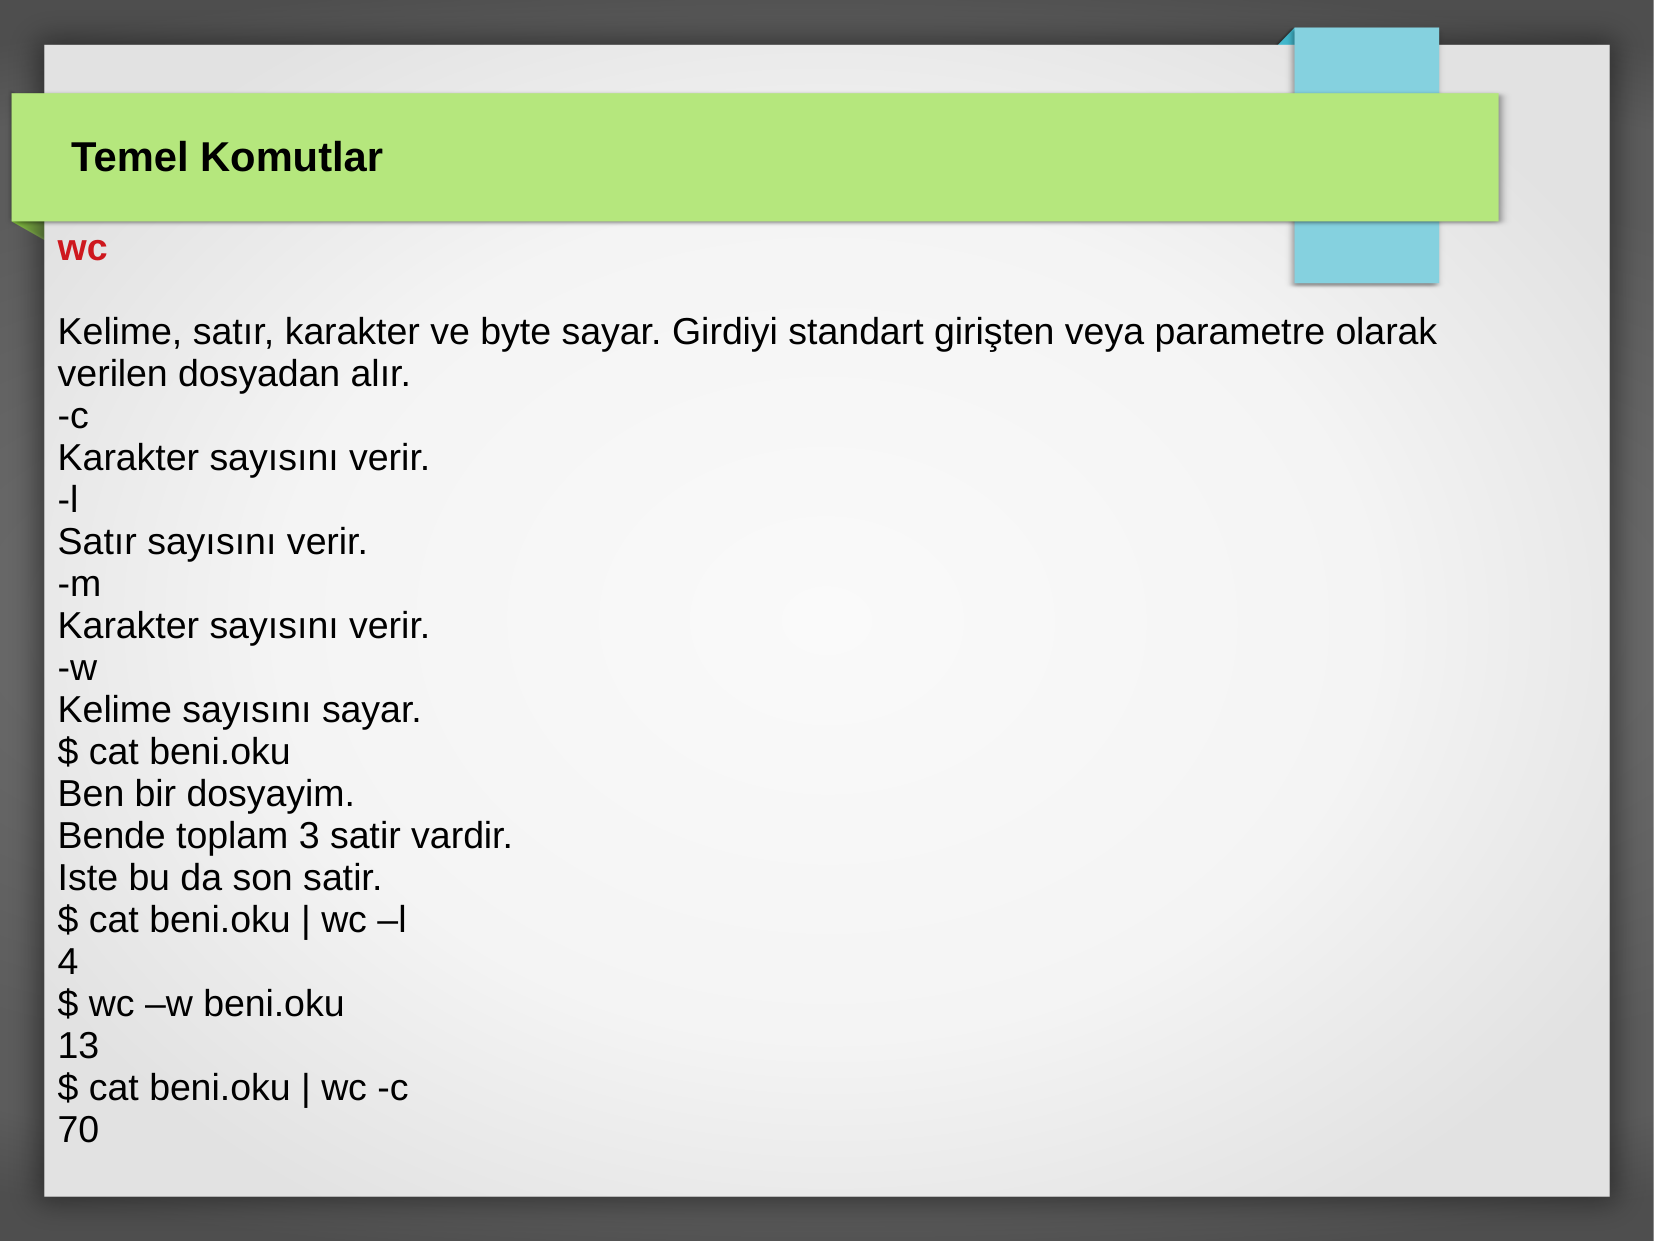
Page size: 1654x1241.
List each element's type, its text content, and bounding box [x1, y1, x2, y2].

text_box wc Kelime, satır, karakter ve byte sayar. Girdiyi standart girişten veya parametre olarak verilen dosyadan alır. -c Karakter sayısını verir. -l Satır sayısını verir. -m Karakter sayısını verir. -w Kelime sayısını sayar. $ cat beni.oku Ben bir dosyayim. Bende toplam 3 satir vardir. Iste bu da son satir. $ cat beni.oku | wc –l 4 $ wc –w beni.oku 13 $ cat beni.oku | wc -c 70 [42, 218, 1453, 1158]
picture [0, 0, 1654, 1241]
text_box Temel Komutlar [56, 126, 426, 207]
